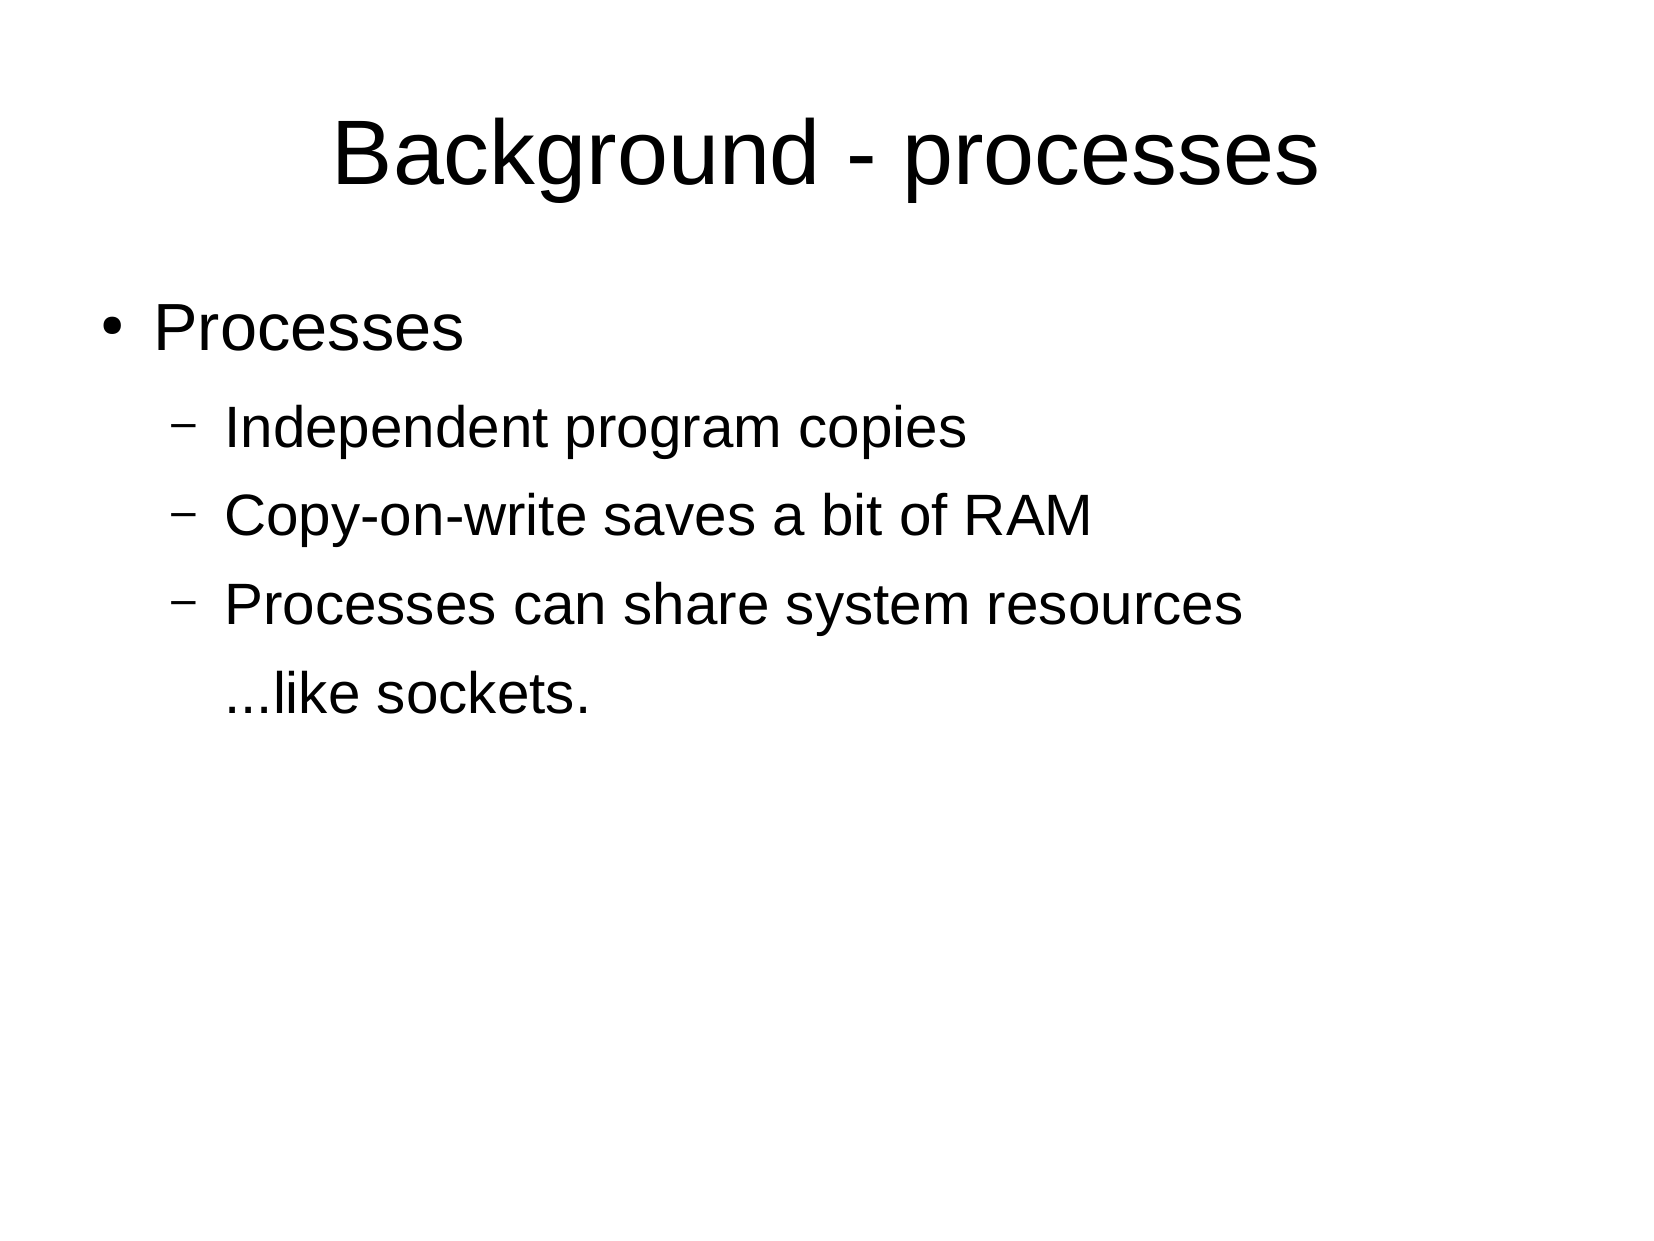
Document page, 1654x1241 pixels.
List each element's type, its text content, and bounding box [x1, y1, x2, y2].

title Background - processes [82, 49, 1571, 257]
list Processes Independent program copies Copy-on-write saves a bit of RAM Processes can share system resources ...like sockets. [82, 290, 1571, 1109]
